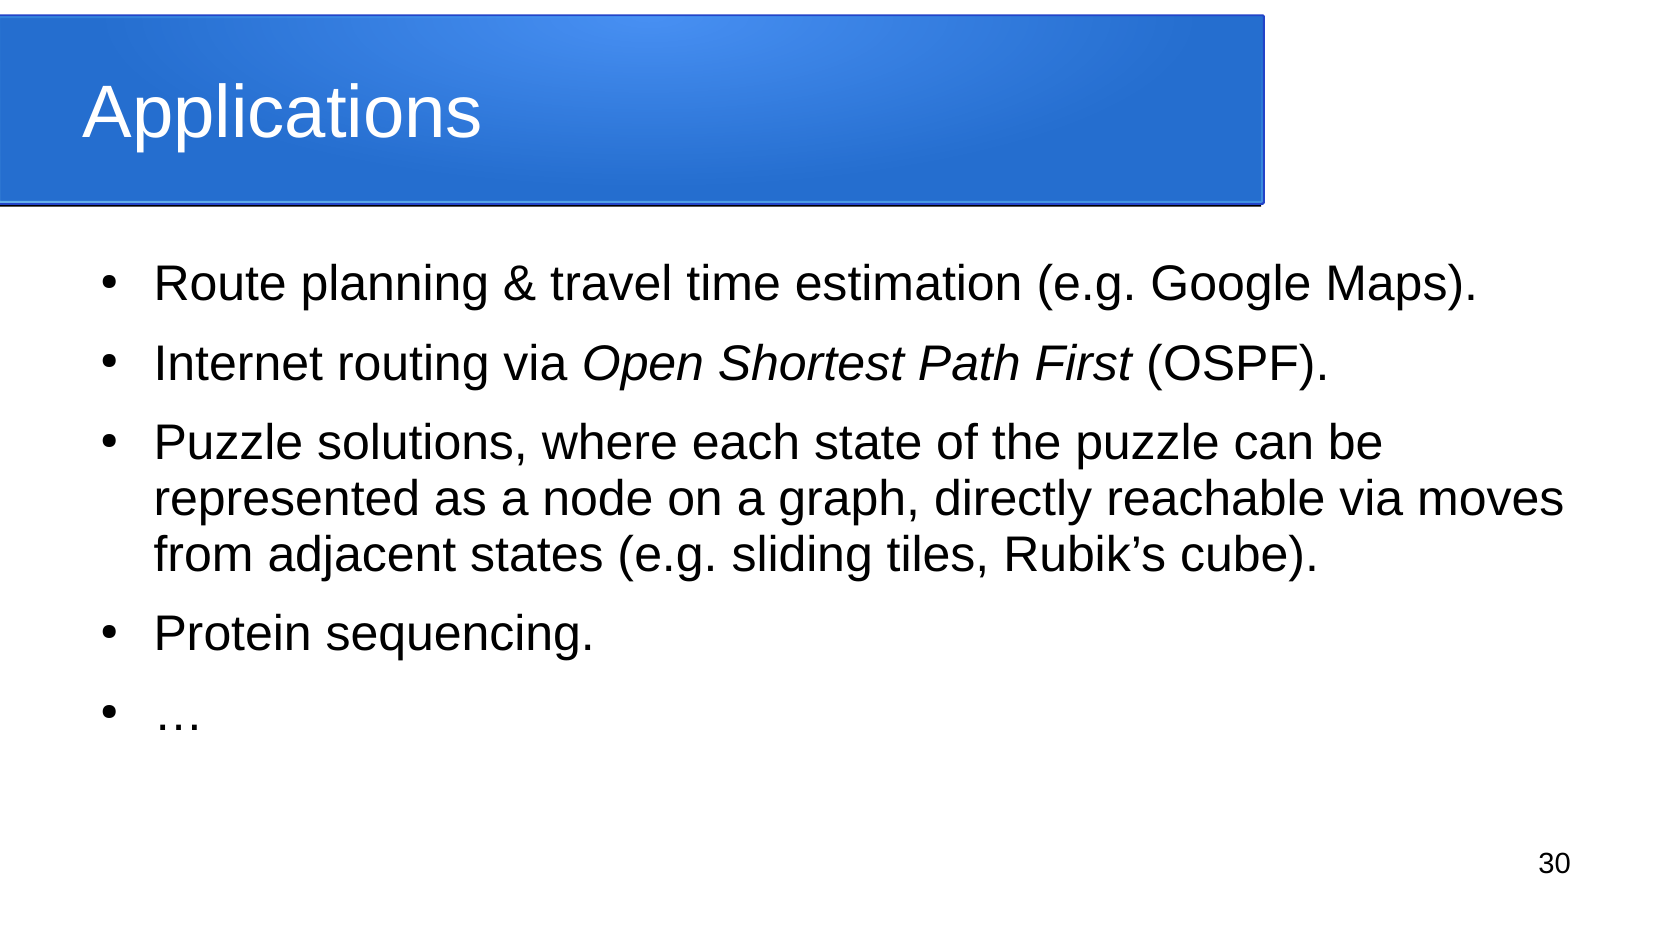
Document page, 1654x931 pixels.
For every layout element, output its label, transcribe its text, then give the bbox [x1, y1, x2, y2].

title Applications [82, 35, 1235, 189]
list Route planning & travel time estimation (e.g. Google Maps). Internet routing via Open Shortest Path First (OSPF). Puzzle solutions, where each state of the puzzle can be represented as a node on a graph, directly reachable via moves from adjacent states (e.g. sliding tiles, Rubik’s cube). Protein sequencing. … [82, 255, 1571, 837]
